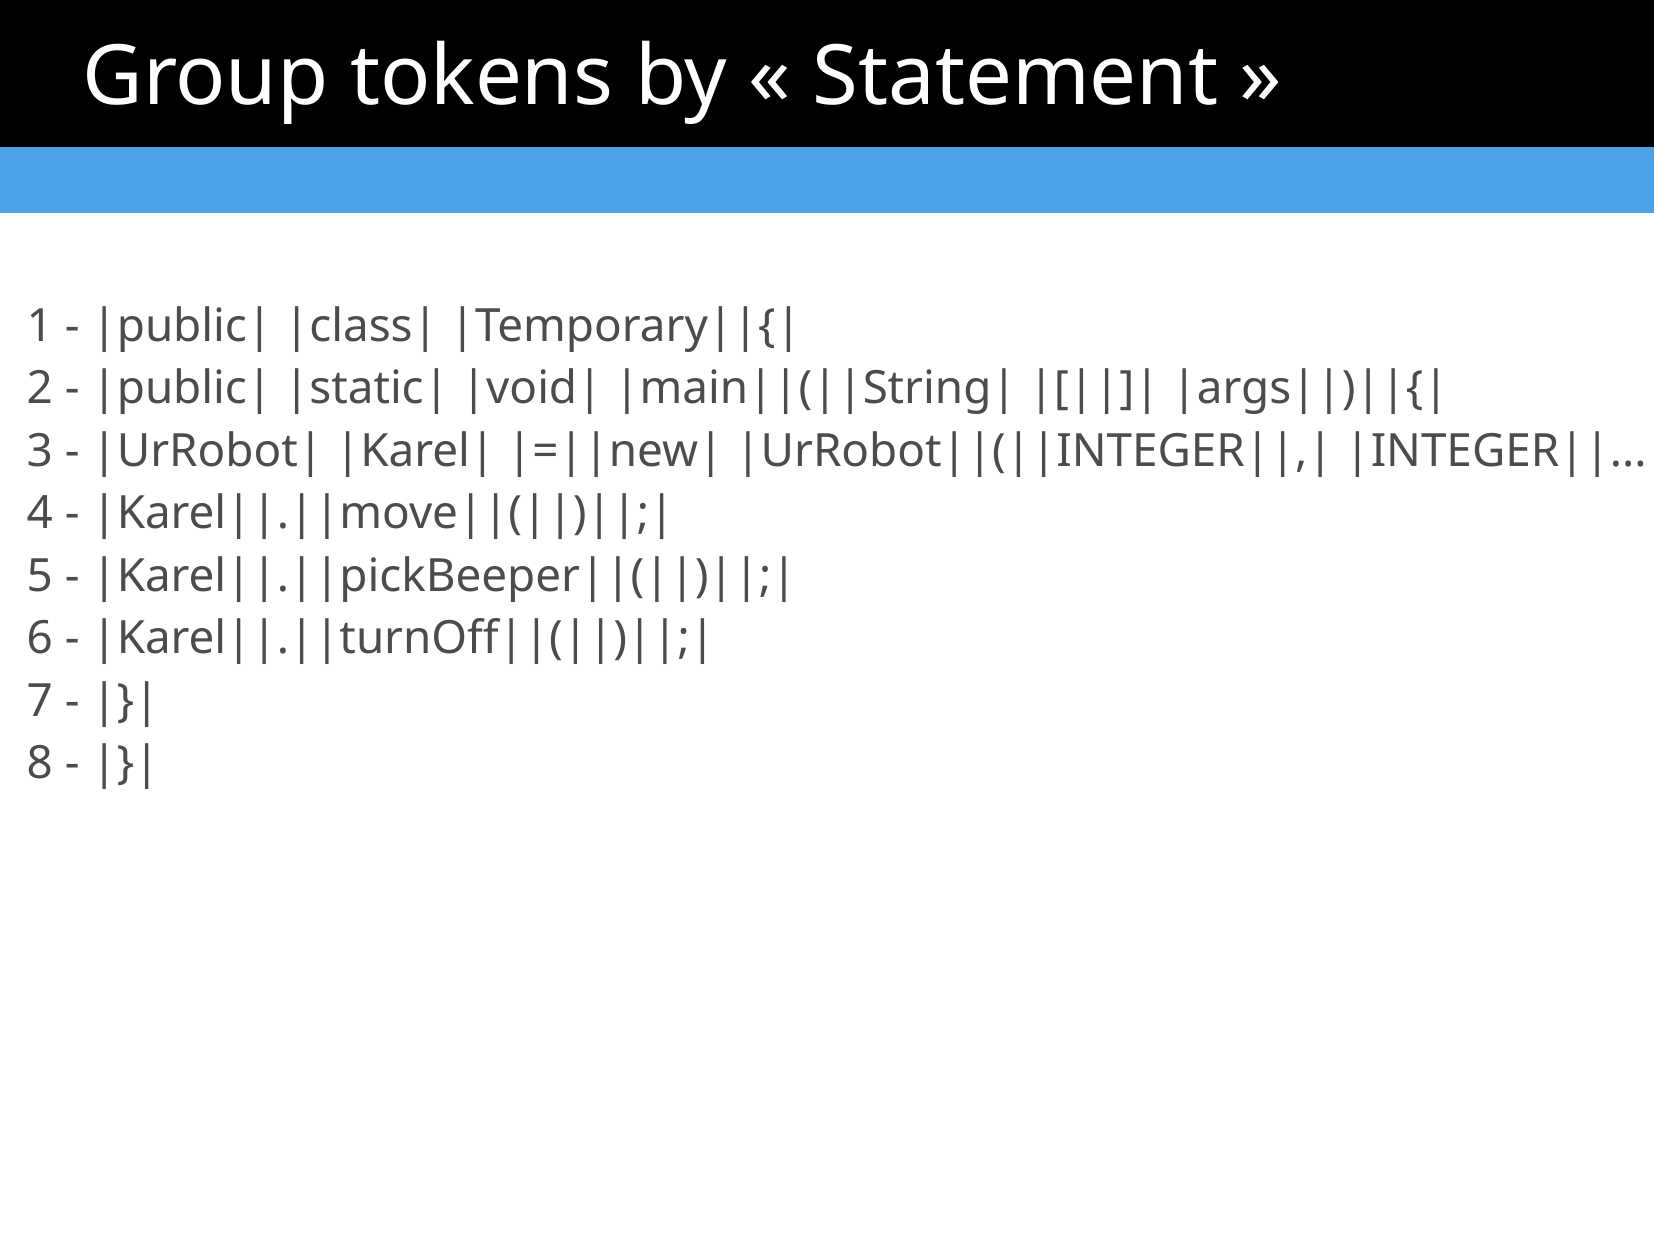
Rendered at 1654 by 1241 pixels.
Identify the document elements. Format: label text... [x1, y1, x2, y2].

text_box 1 - |public| |class| |Temporary||{| 2 - |public| |static| |void| |main||(||String| |[||]| |args||)||{| 3 - |UrRobot| |Karel| |=||new| |UrRobot||(||INTEGER||,| |INTEGER||... 4 - |Karel||.||move||(||)||;| 5 - |Karel||.||pickBeeper||(||)||;| 6 - |Karel||.||turnOff||(||)||;| 7 - |}| 8 - |}| [11, 284, 1616, 726]
title Group tokens by « Statement » [82, 8, 1571, 136]
